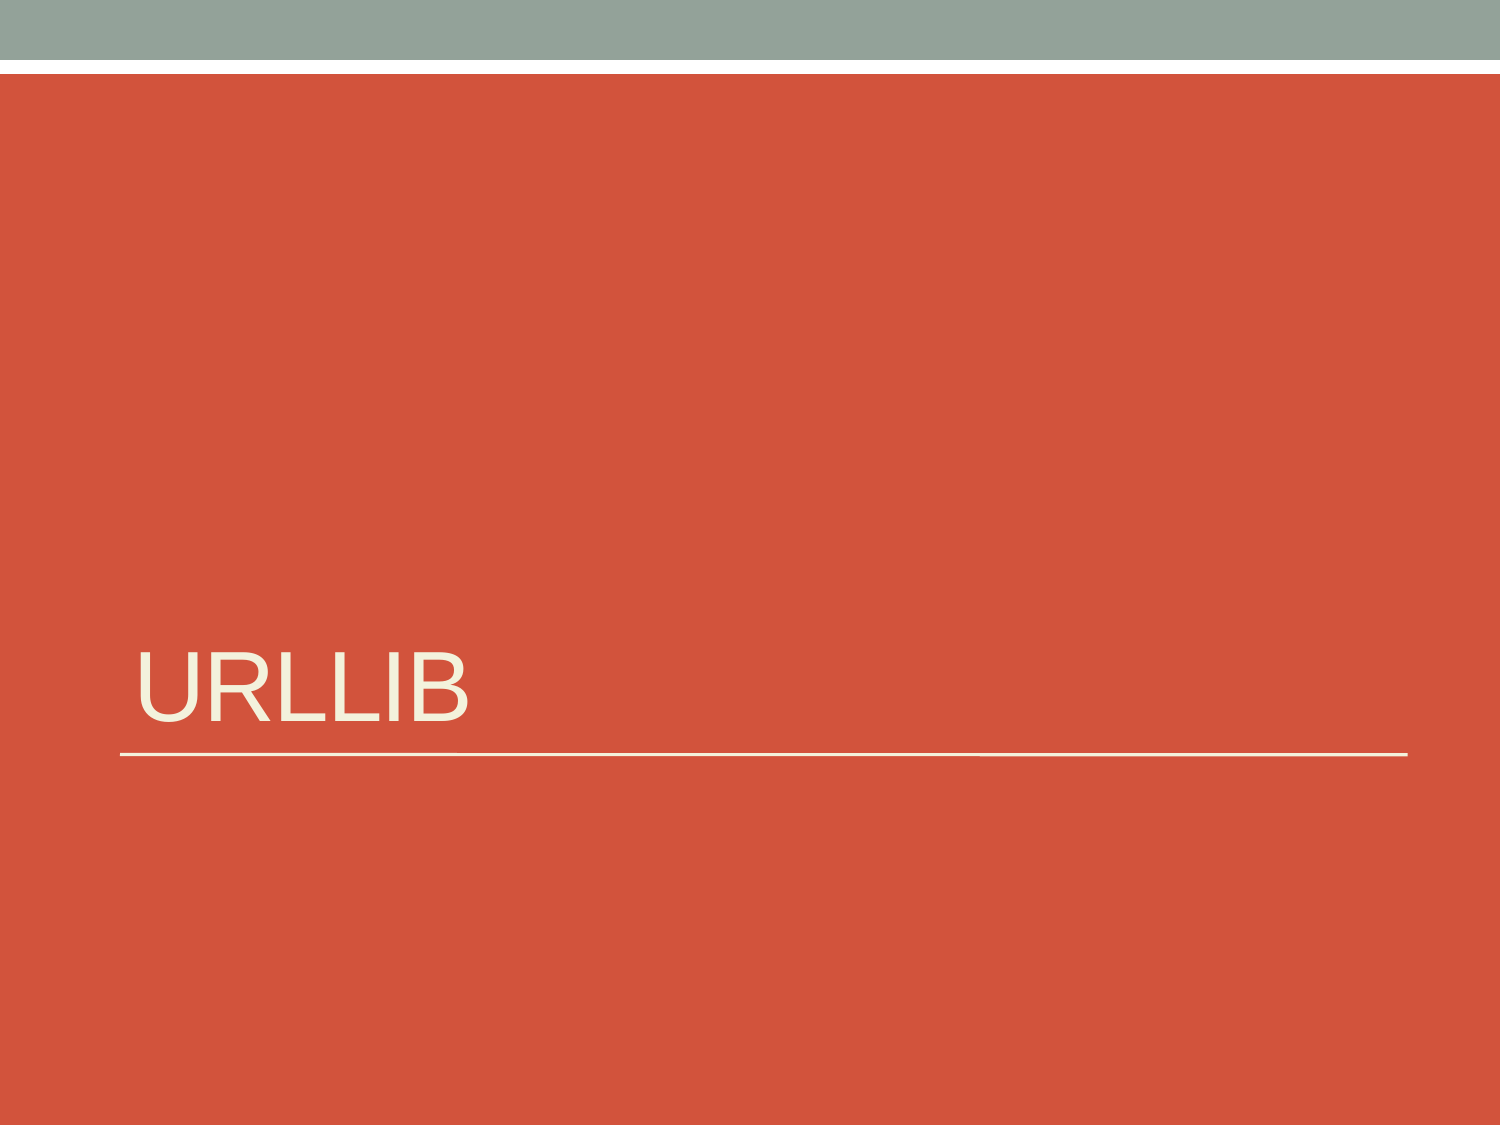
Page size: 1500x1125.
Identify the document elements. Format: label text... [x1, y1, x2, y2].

title URLLIB [118, 387, 1394, 749]
